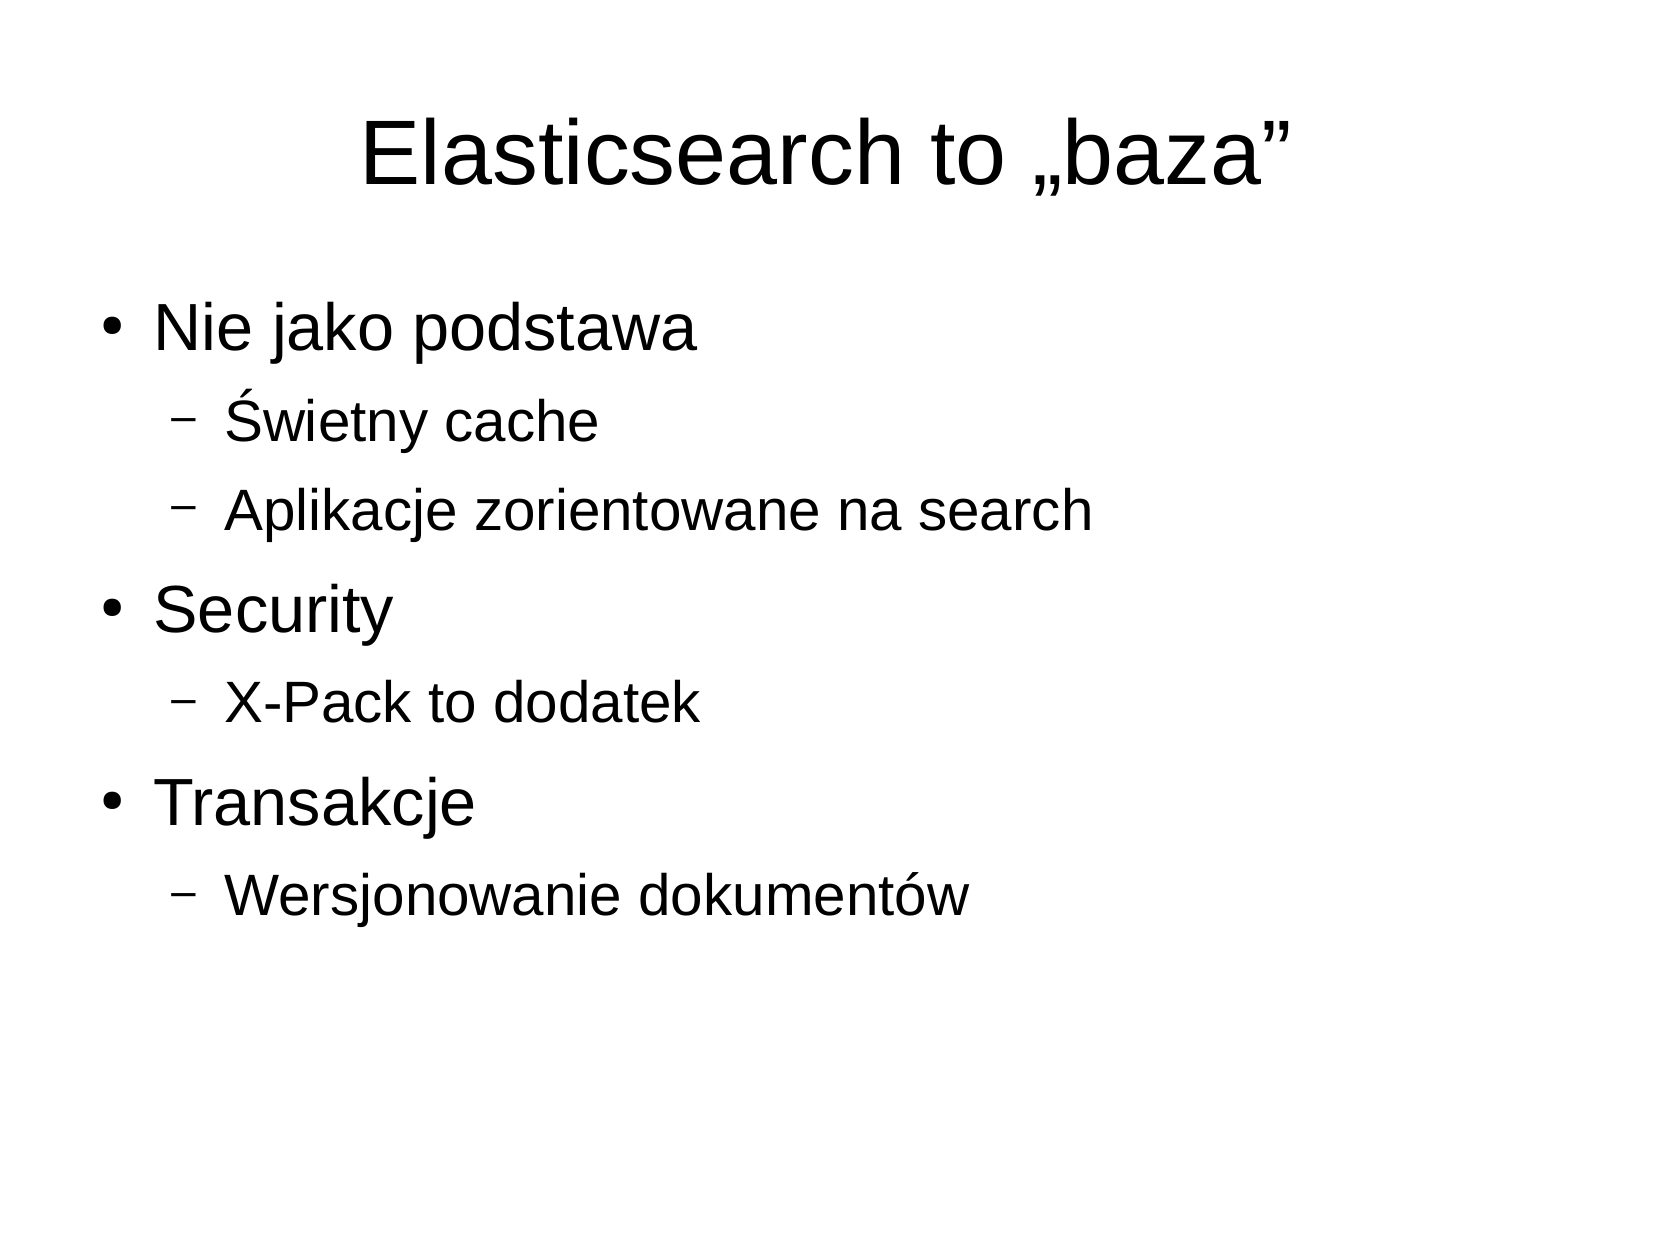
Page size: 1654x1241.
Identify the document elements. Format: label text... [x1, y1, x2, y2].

list Nie jako podstawa Świetny cache Aplikacje zorientowane na search Security X-Pack to dodatek Transakcje Wersjonowanie dokumentów [82, 290, 1571, 1010]
title Elasticsearch to „baza” [82, 49, 1571, 257]
